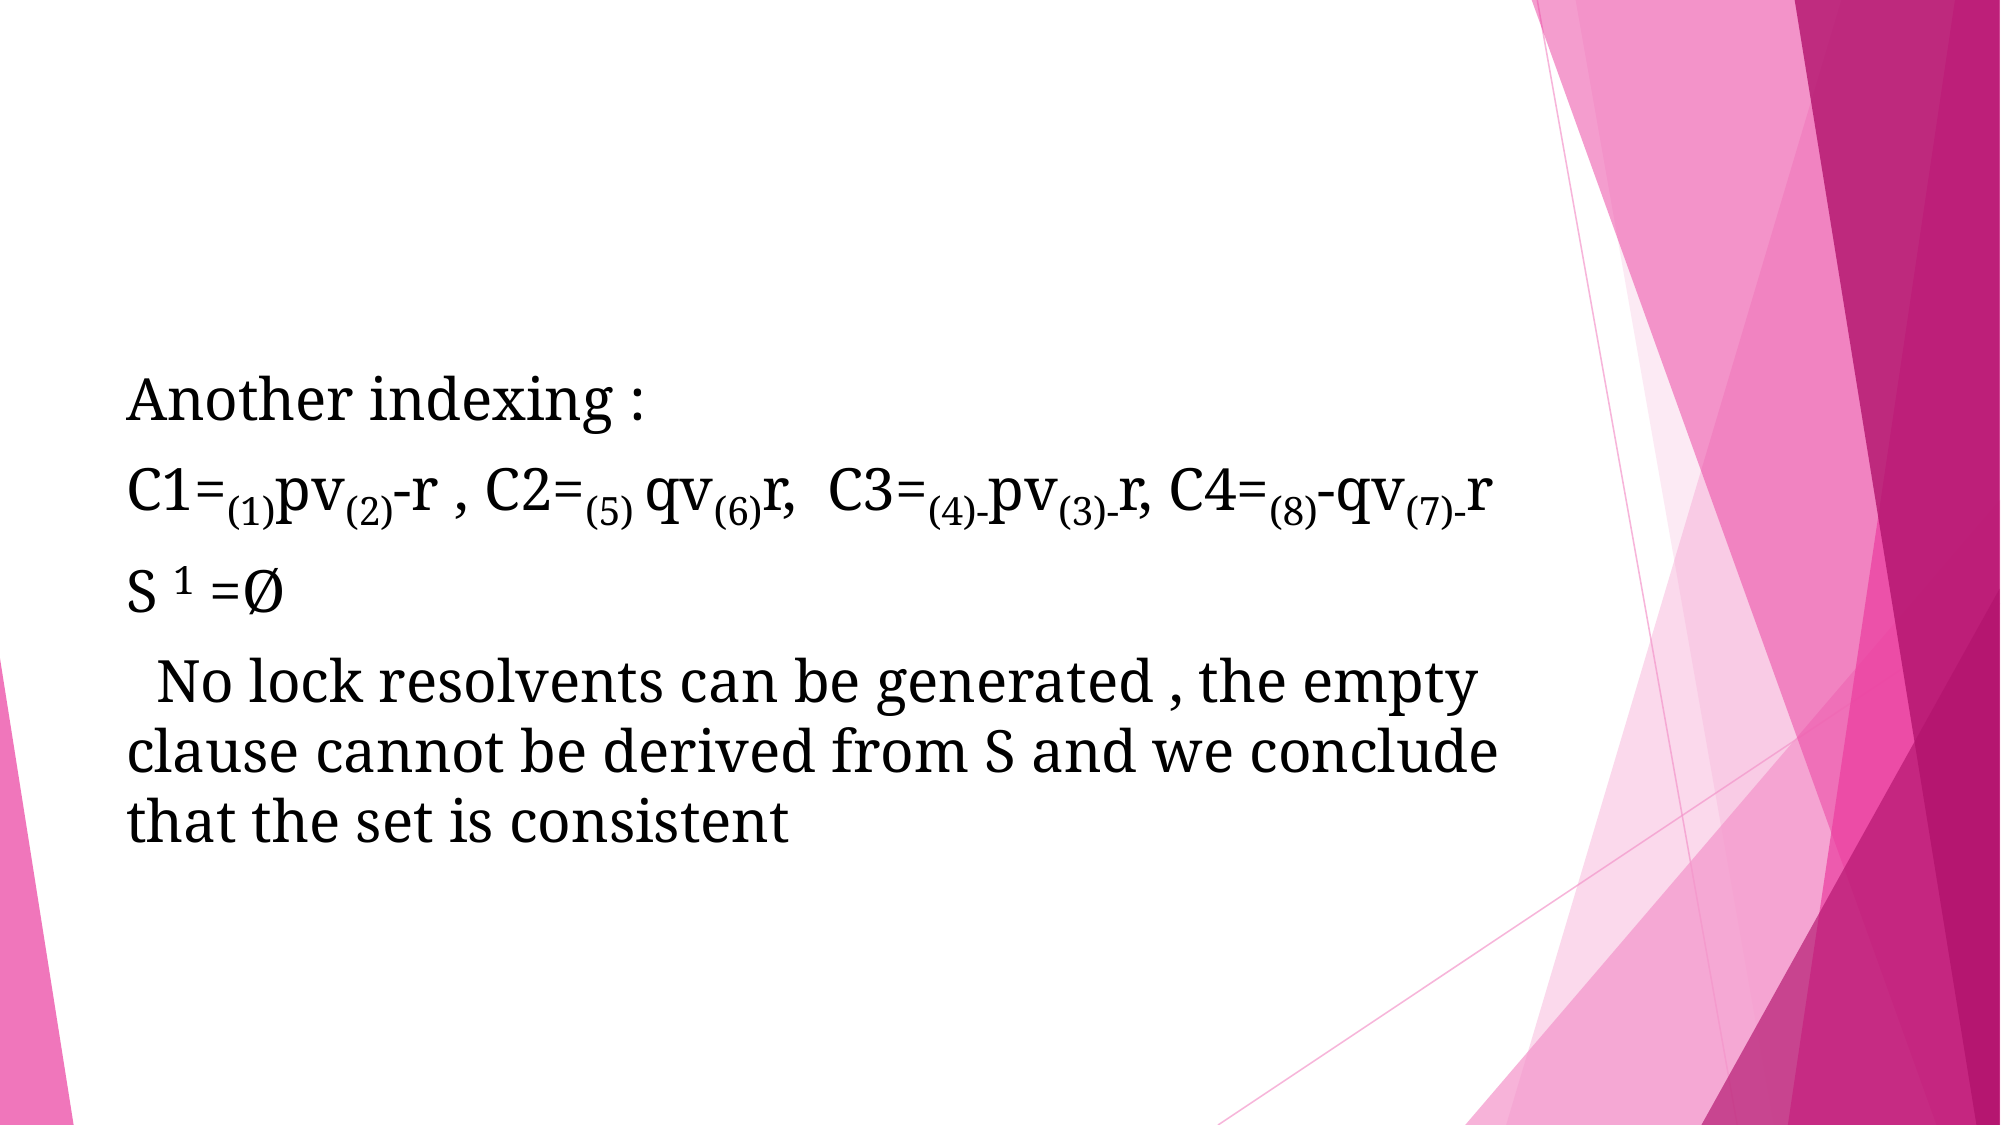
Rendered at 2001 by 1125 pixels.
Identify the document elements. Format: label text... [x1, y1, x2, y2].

list Another indexing : C1=(1)pv(2)-r , C2=(5) qv(6)r, C3=(4)-pv(3)-r, C4=(8)-qv(7)-r S 1 =Ø No lock resolvents can be generated , the empty clause cannot be derived from S and we conclude that the set is consistent [111, 354, 1522, 992]
